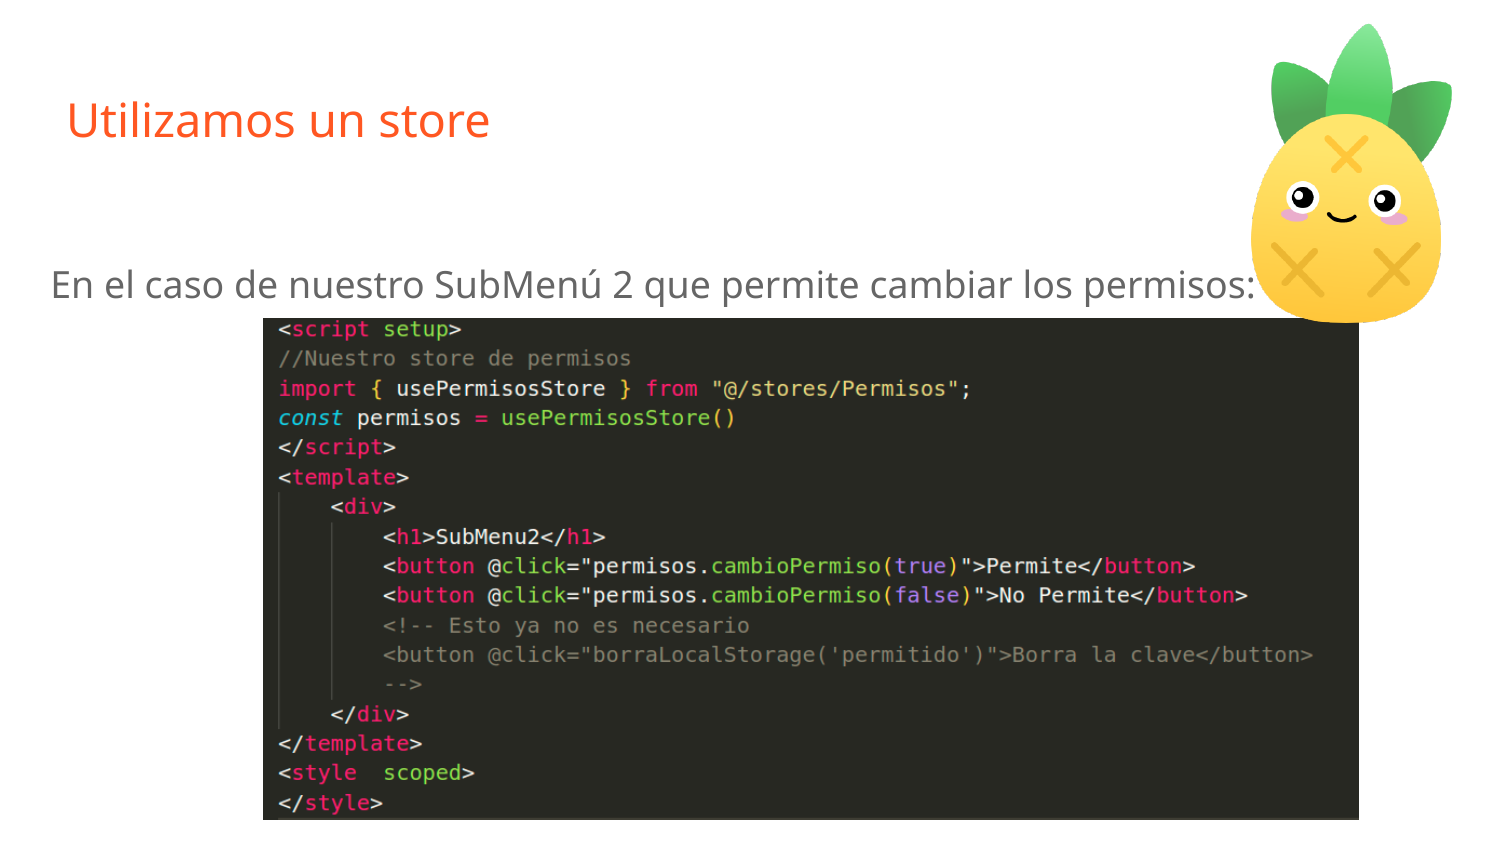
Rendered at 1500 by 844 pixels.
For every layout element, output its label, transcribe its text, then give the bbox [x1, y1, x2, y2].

title Utilizamos un store [51, 72, 1251, 167]
list En el caso de nuestro SubMenú 2 que permite cambiar los permisos: [35, 236, 1251, 797]
picture [263, 23, 1452, 820]
